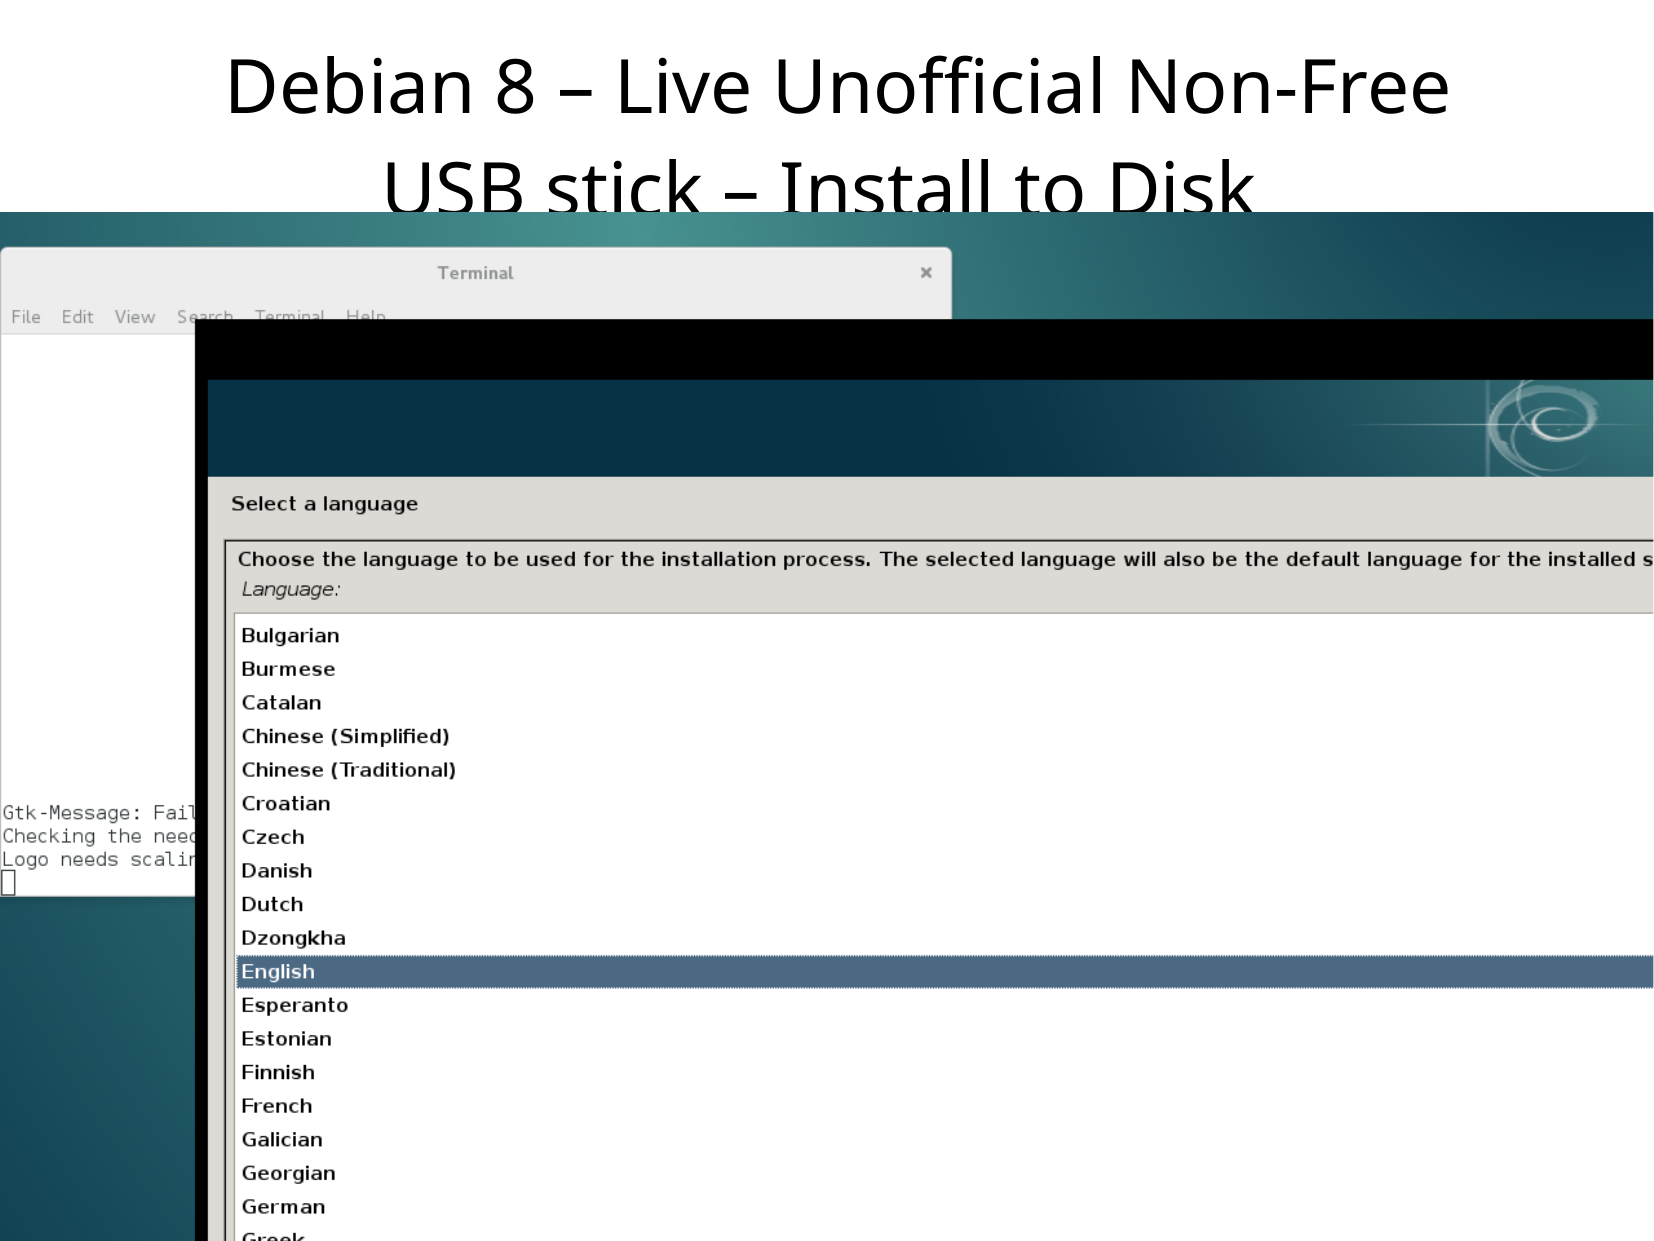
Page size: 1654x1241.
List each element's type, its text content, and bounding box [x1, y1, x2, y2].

picture [0, 212, 1654, 1241]
title Debian 8 – Live Unofficial Non-Free USB stick – Install to Disk [94, 53, 1583, 212]
